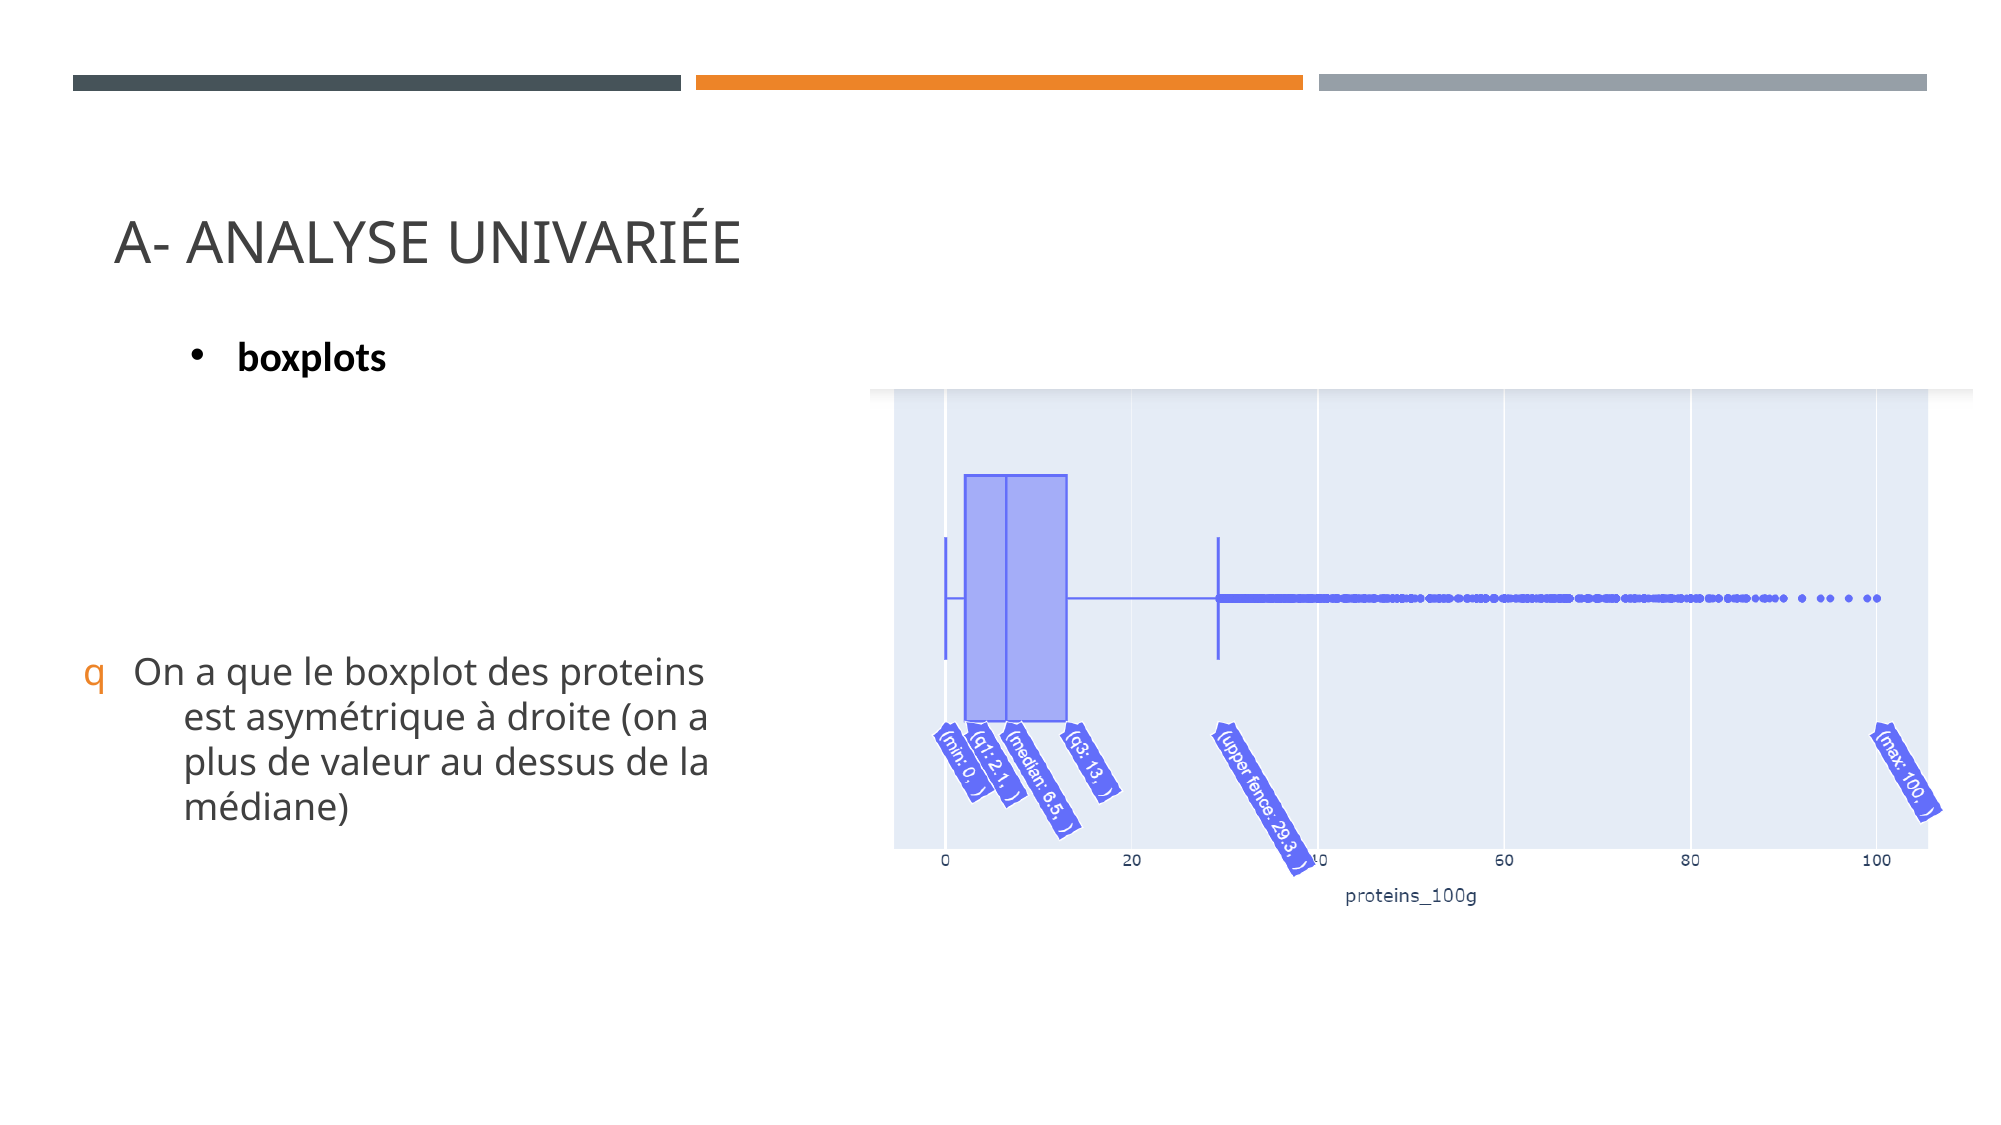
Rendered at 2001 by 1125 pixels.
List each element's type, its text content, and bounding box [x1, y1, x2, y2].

picture [870, 387, 1973, 914]
text_box boxplots [175, 321, 675, 388]
list On a que le boxplot des proteins est asymétrique à droite (on a plus de valeur au dessus de la médiane) [68, 524, 764, 1010]
title A- Analyse univaRIée [100, 115, 908, 283]
